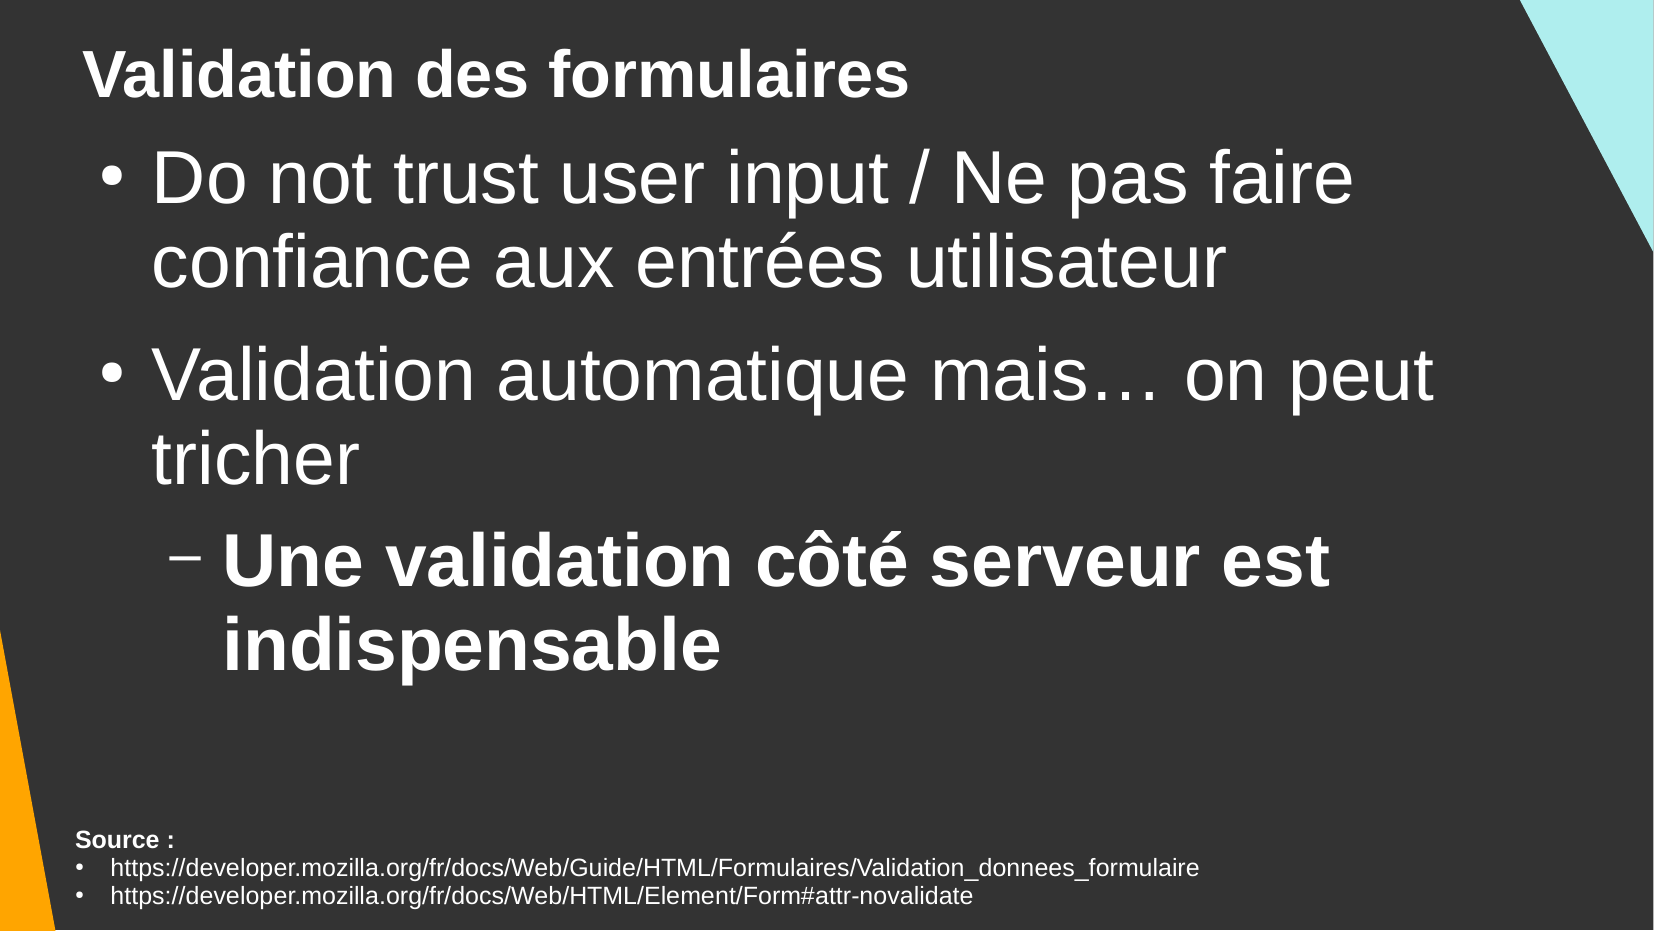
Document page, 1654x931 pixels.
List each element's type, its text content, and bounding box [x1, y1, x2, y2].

text_box [1519, 0, 1654, 254]
text_box Source : https://developer.mozilla.org/fr/docs/Web/Guide/HTML/Formulaires/Validation_donnees_formulaire https://developer.mozilla.org/fr/docs/Web/HTML/Element/Form#attr-novalidate [60, 818, 1546, 917]
list Do not trust user input / Ne pas faire confiance aux entrées utilisateur Validation automatique mais… on peut tricher Une validation côté serveur est indispensable [80, 135, 1605, 745]
text_box [0, 630, 56, 931]
title Validation des formulaires [82, 37, 1571, 114]
